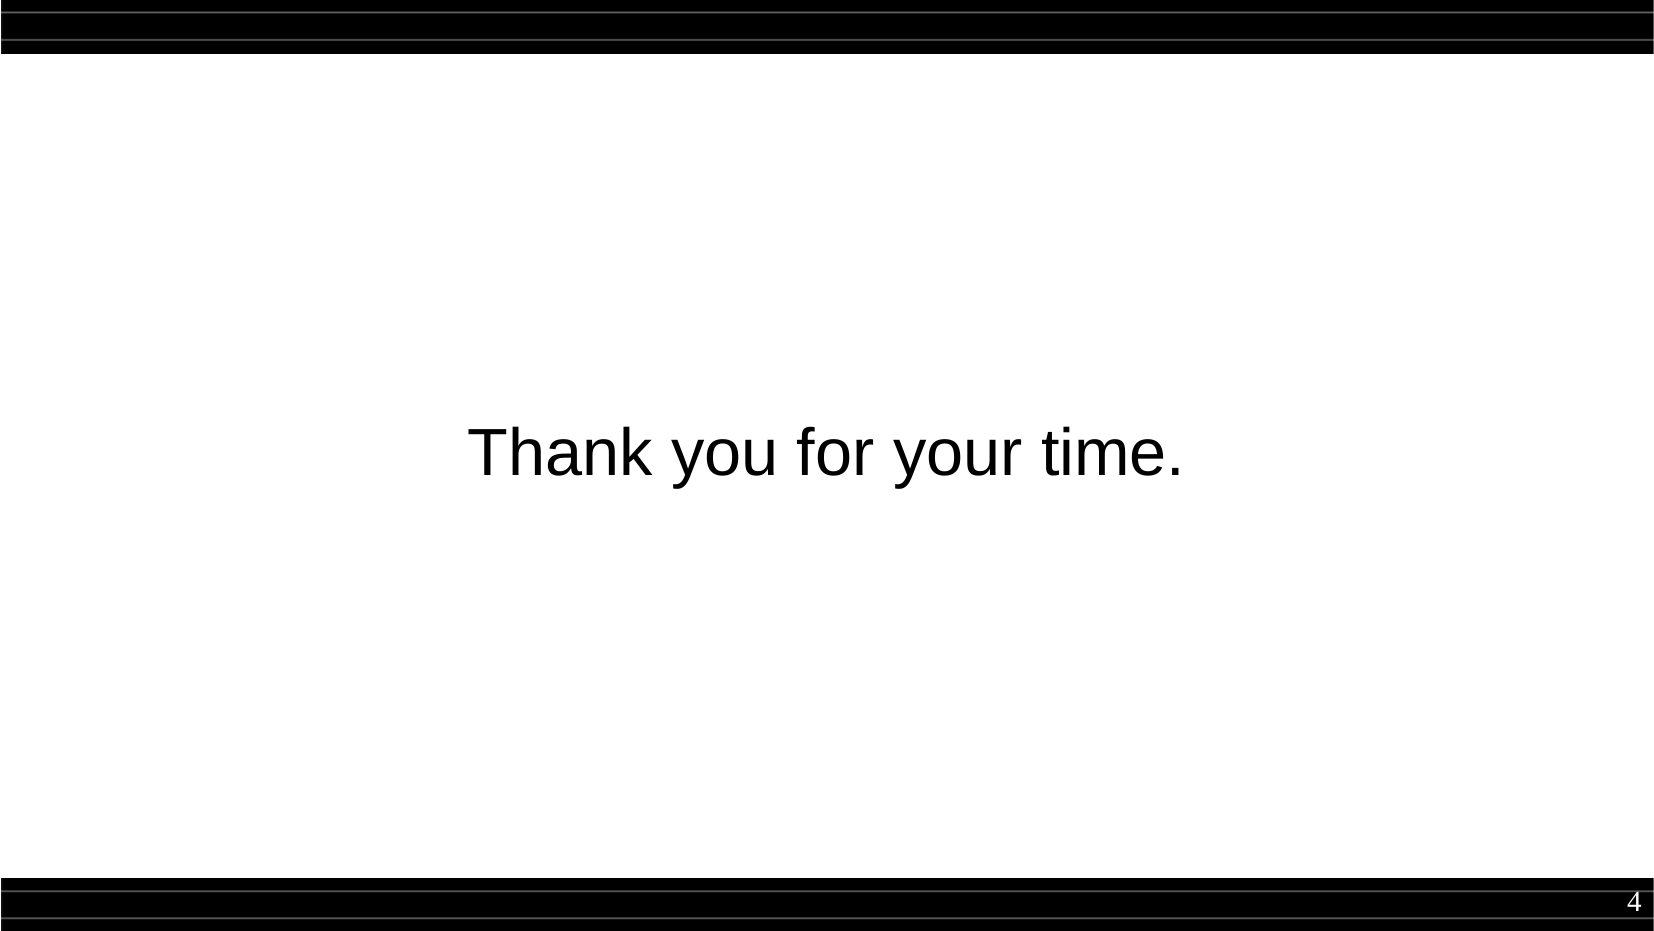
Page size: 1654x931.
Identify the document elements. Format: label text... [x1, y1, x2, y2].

picture [1, 0, 1654, 54]
subtitle Thank you for your time. [82, 92, 1571, 813]
picture [1, 878, 1654, 931]
